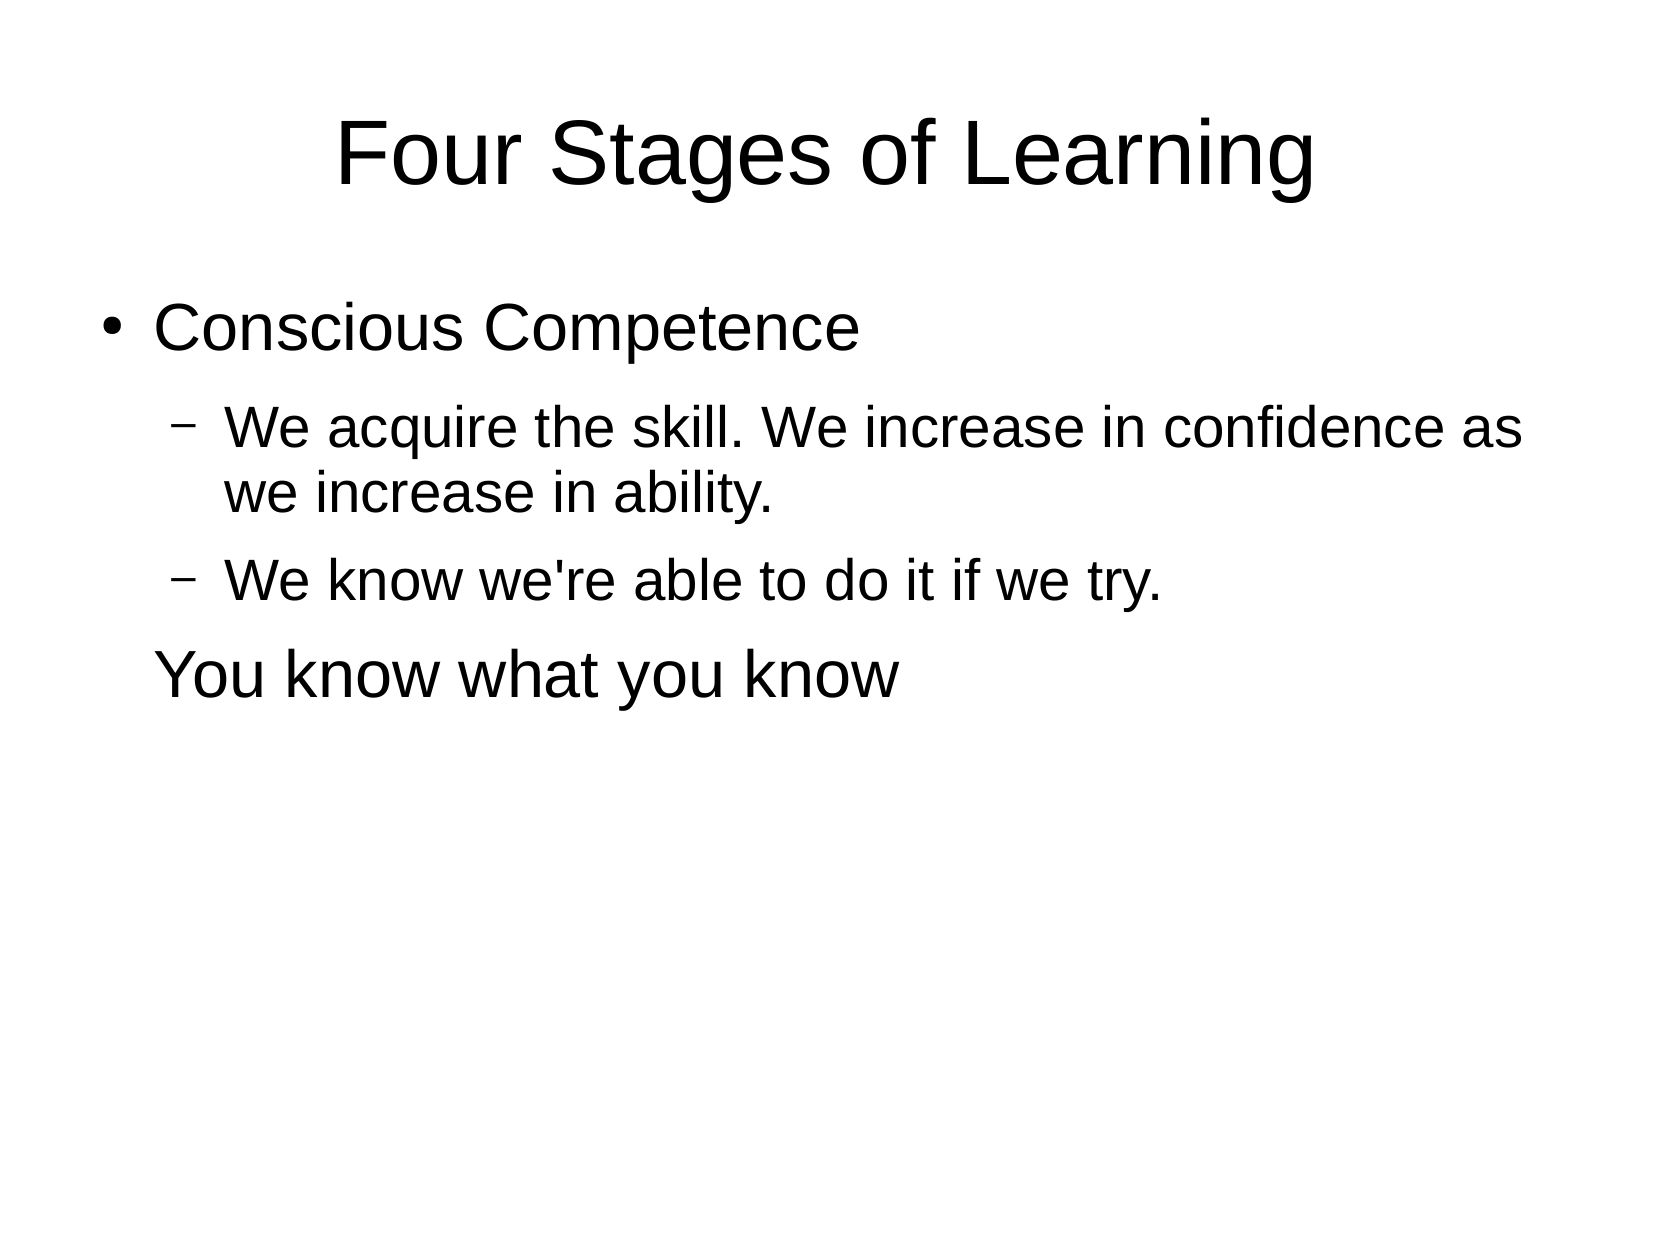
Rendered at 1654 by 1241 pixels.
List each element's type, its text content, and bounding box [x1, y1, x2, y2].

title Four Stages of Learning [82, 49, 1571, 257]
list Conscious Competence We acquire the skill. We increase in confidence as we increase in ability. We know we're able to do it if we try. You know what you know [82, 290, 1571, 1109]
